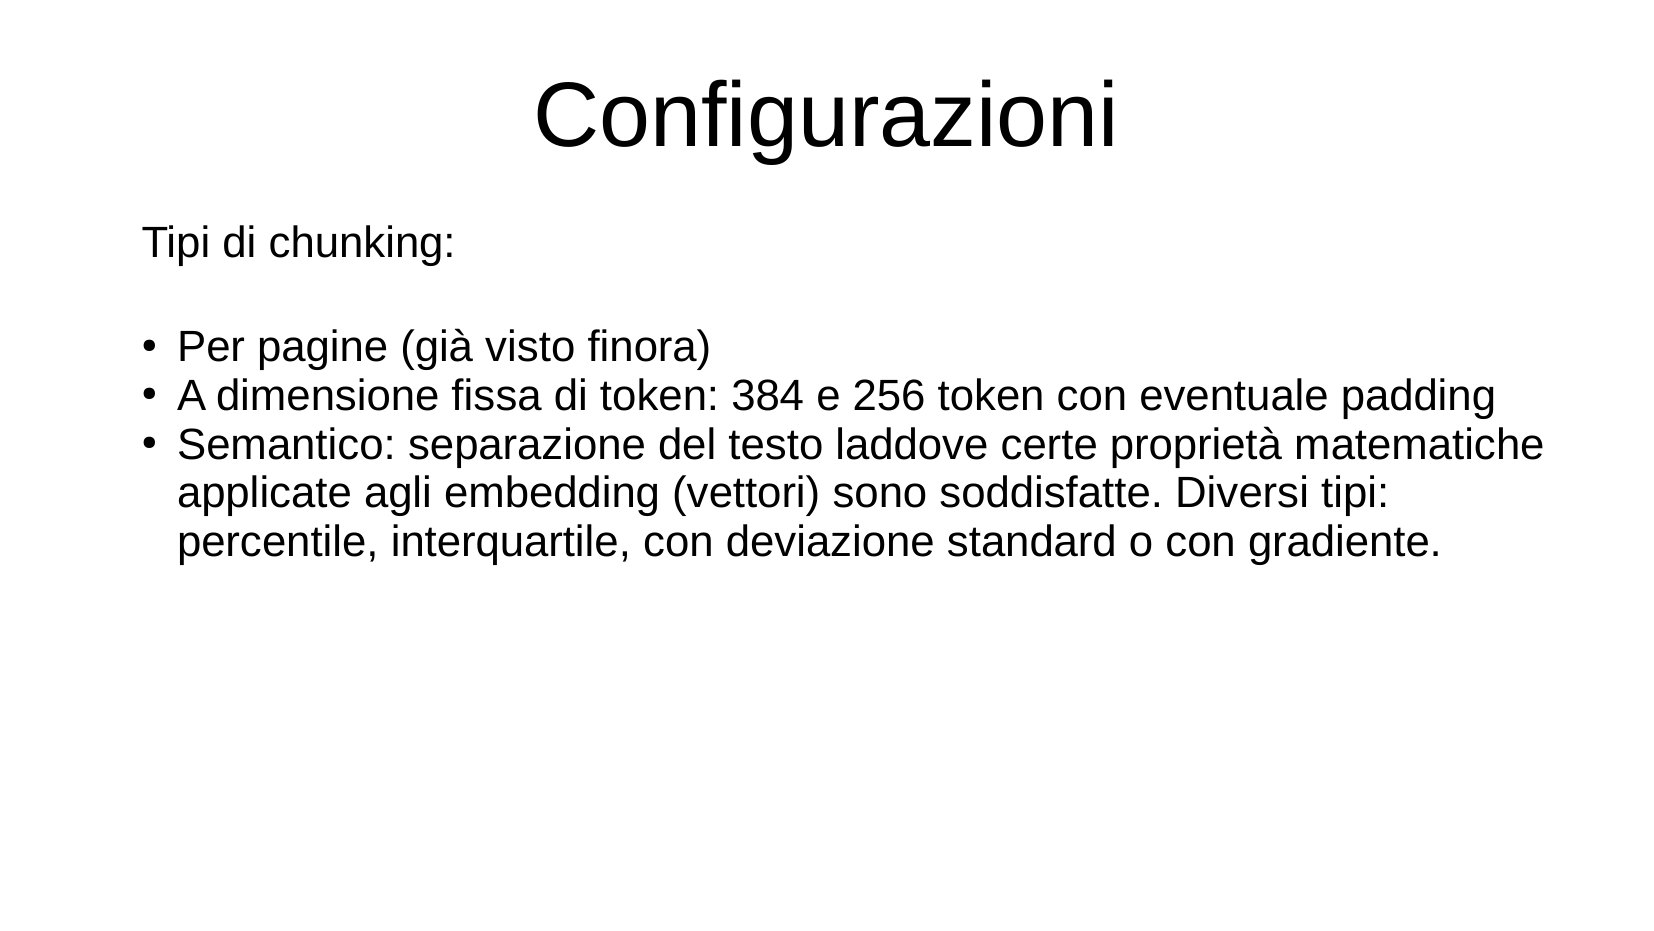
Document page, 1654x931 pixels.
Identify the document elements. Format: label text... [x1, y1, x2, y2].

subtitle Tipi di chunking: Per pagine (già visto finora) A dimensione fissa di token: 384 e 256 token con eventuale padding Semantico: separazione del testo laddove certe proprietà matematiche applicate agli embedding (vettori) sono soddisfatte. Diversi tipi: percentile, interquartile, con deviazione standard o con gradiente. [82, 217, 1571, 758]
title Configurazioni [82, 37, 1571, 193]
